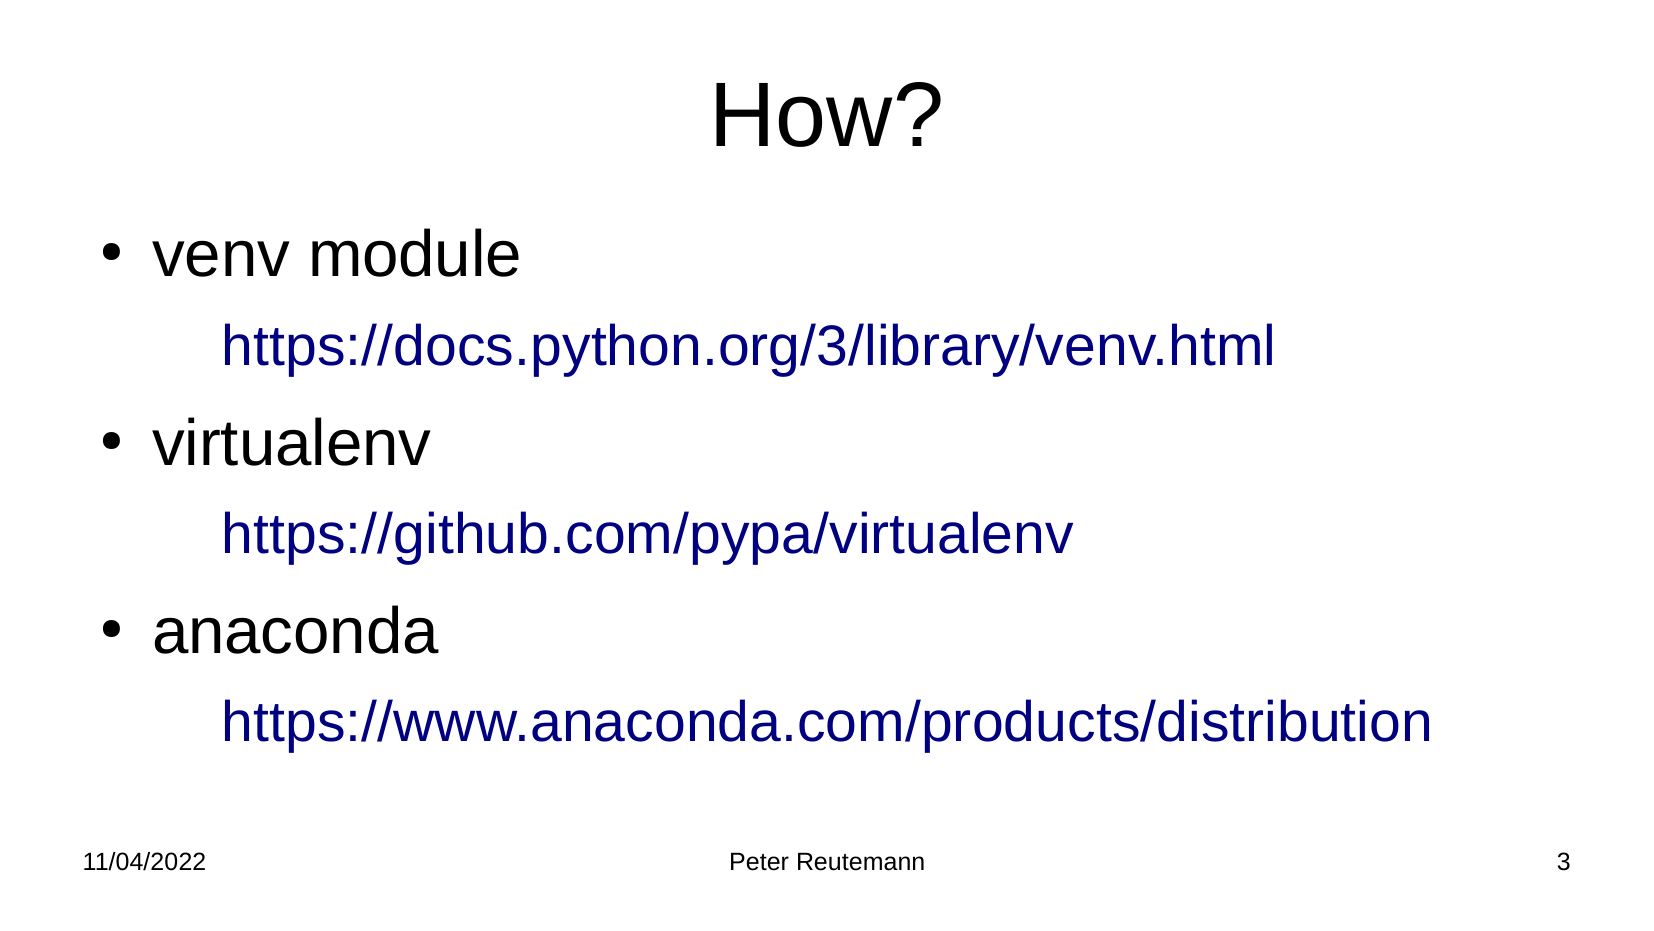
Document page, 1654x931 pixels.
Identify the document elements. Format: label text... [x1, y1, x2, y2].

list venv module https://docs.python.org/3/library/venv.html virtualenv https://github.com/pypa/virtualenv anaconda https://www.anaconda.com/products/distribution [82, 217, 1571, 758]
title How? [82, 37, 1571, 193]
